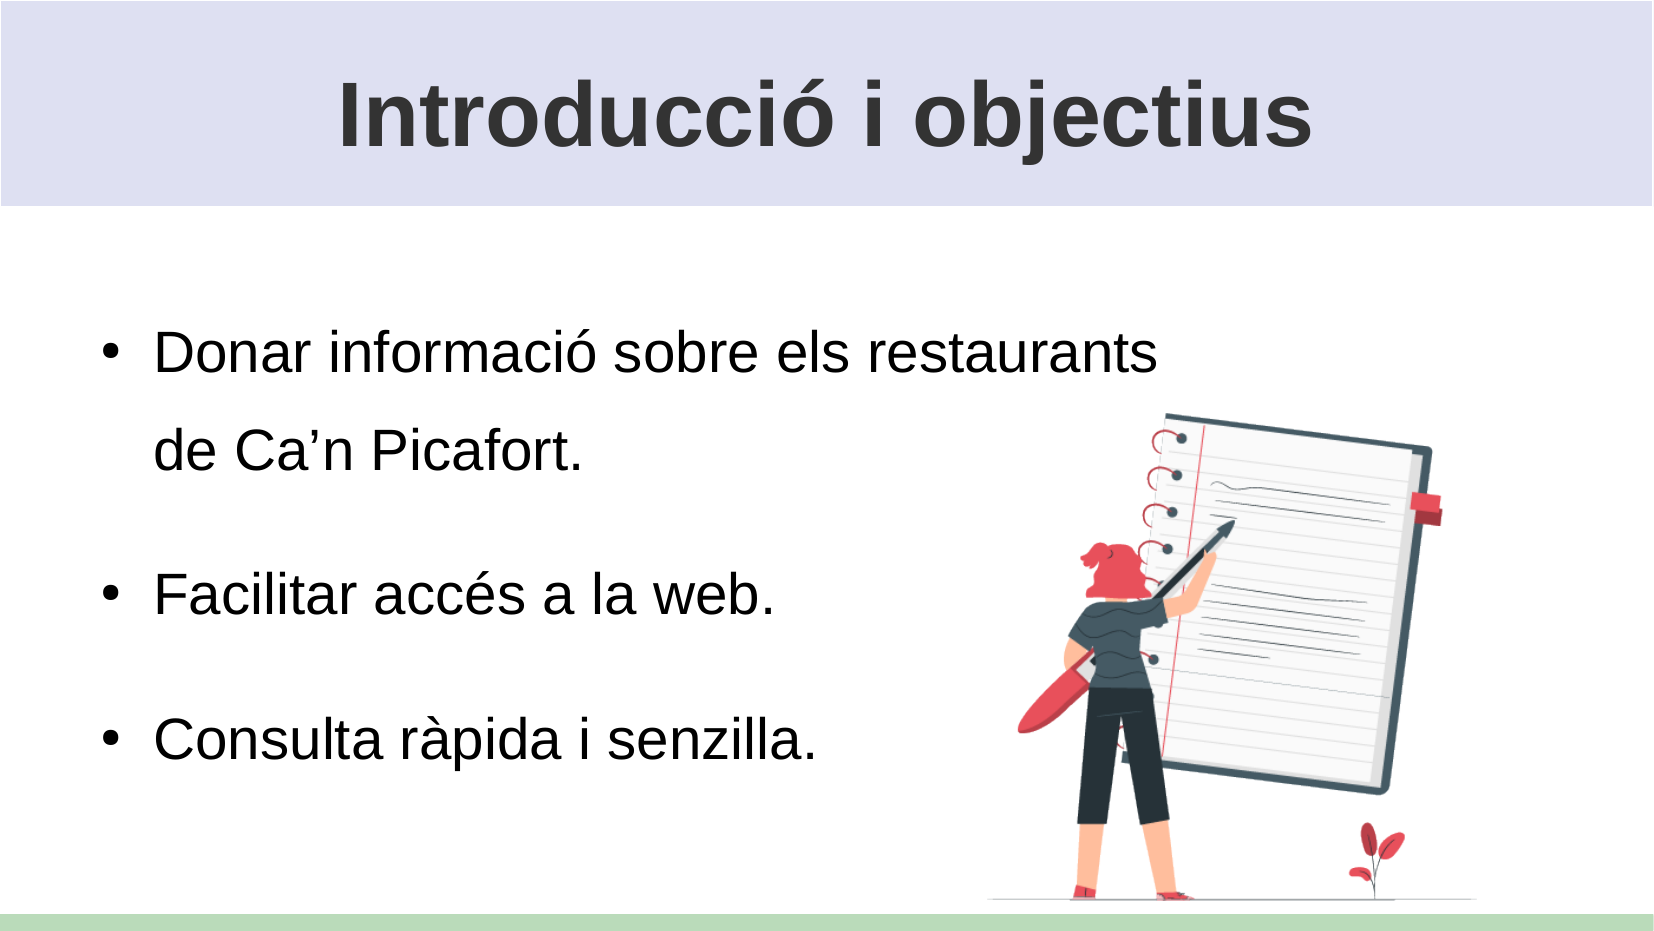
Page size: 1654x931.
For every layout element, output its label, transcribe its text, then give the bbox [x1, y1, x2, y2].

text_box [0, 915, 1654, 931]
list Donar informació sobre els restaurants de Ca’n Picafort. Facilitar accés a la web. Consulta ràpida i senzilla. [82, 287, 1571, 827]
title Introducció i objectius [82, 37, 1571, 193]
text_box [0, 0, 1654, 207]
picture [987, 413, 1477, 901]
